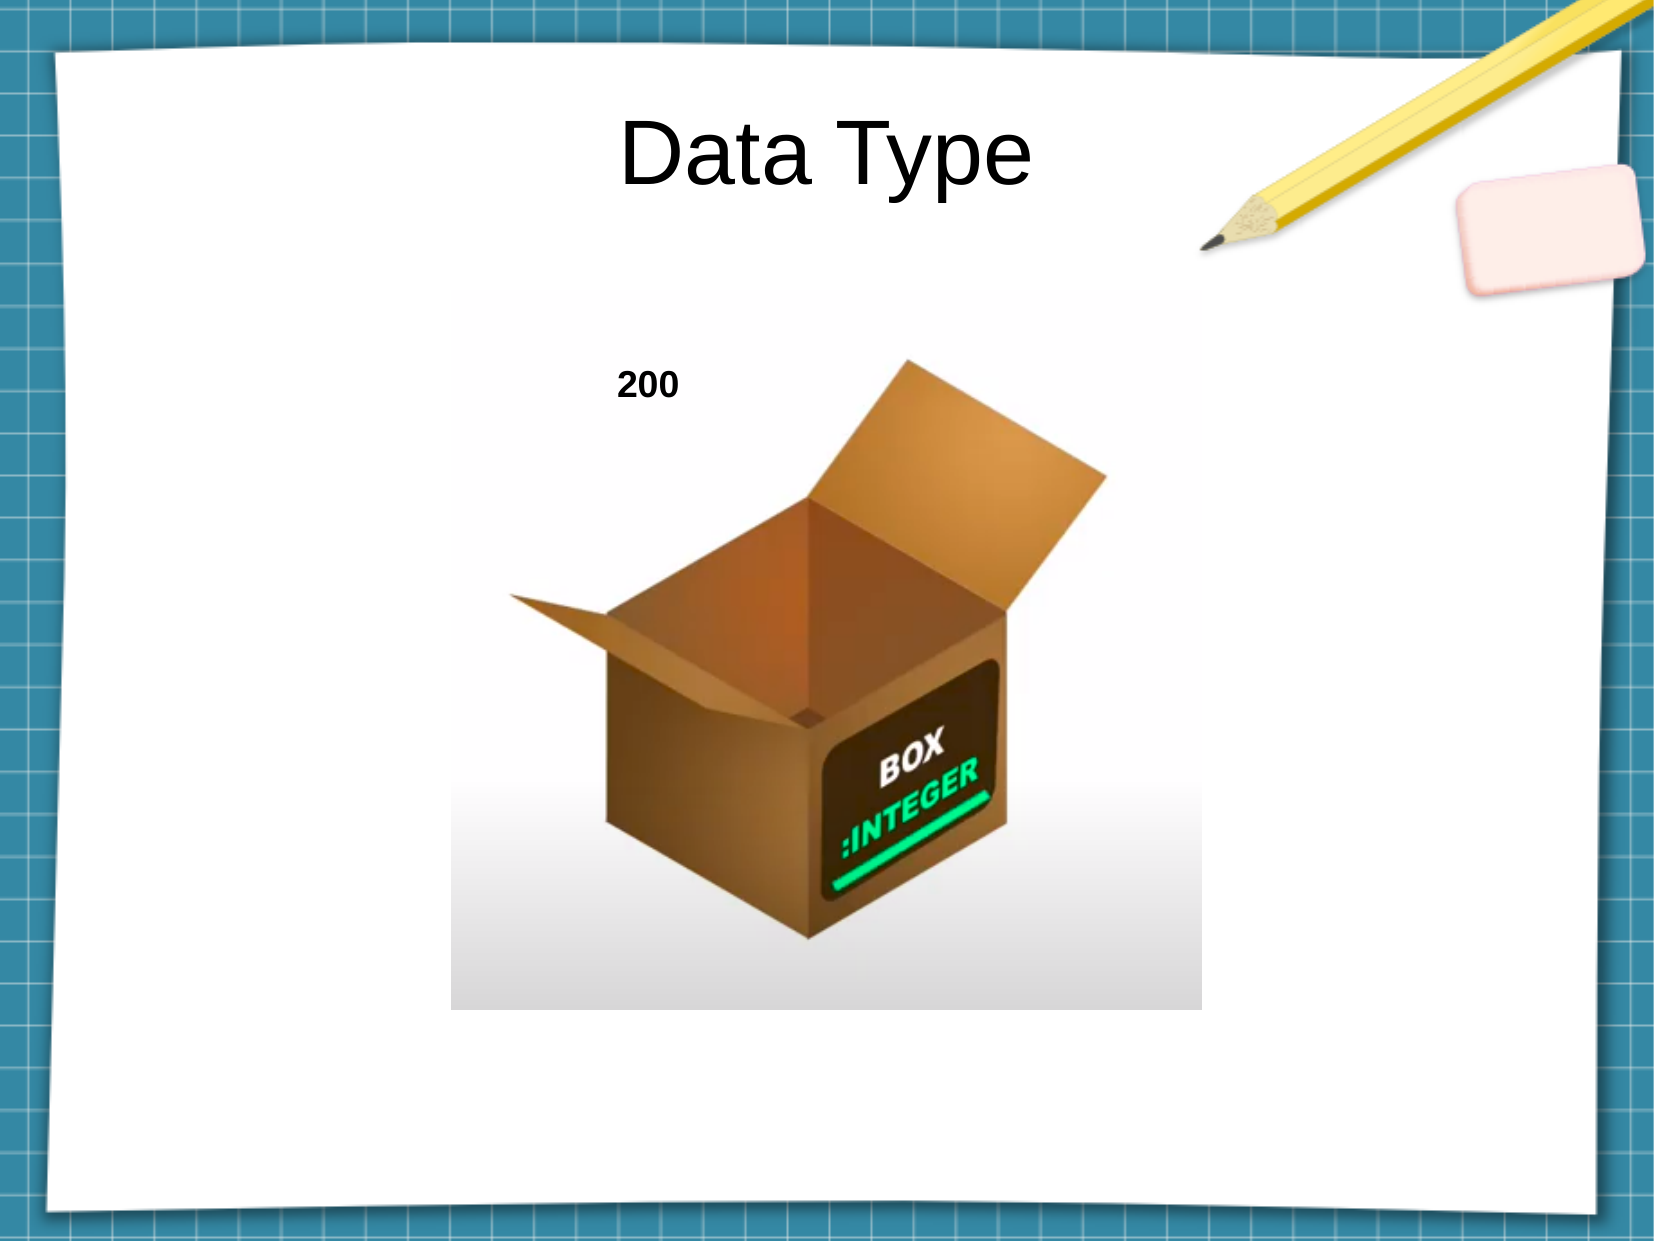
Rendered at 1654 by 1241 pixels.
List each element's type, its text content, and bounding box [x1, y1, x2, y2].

title Data Type [82, 49, 1571, 257]
text_box 200 [602, 356, 978, 414]
picture [0, 0, 1654, 1241]
